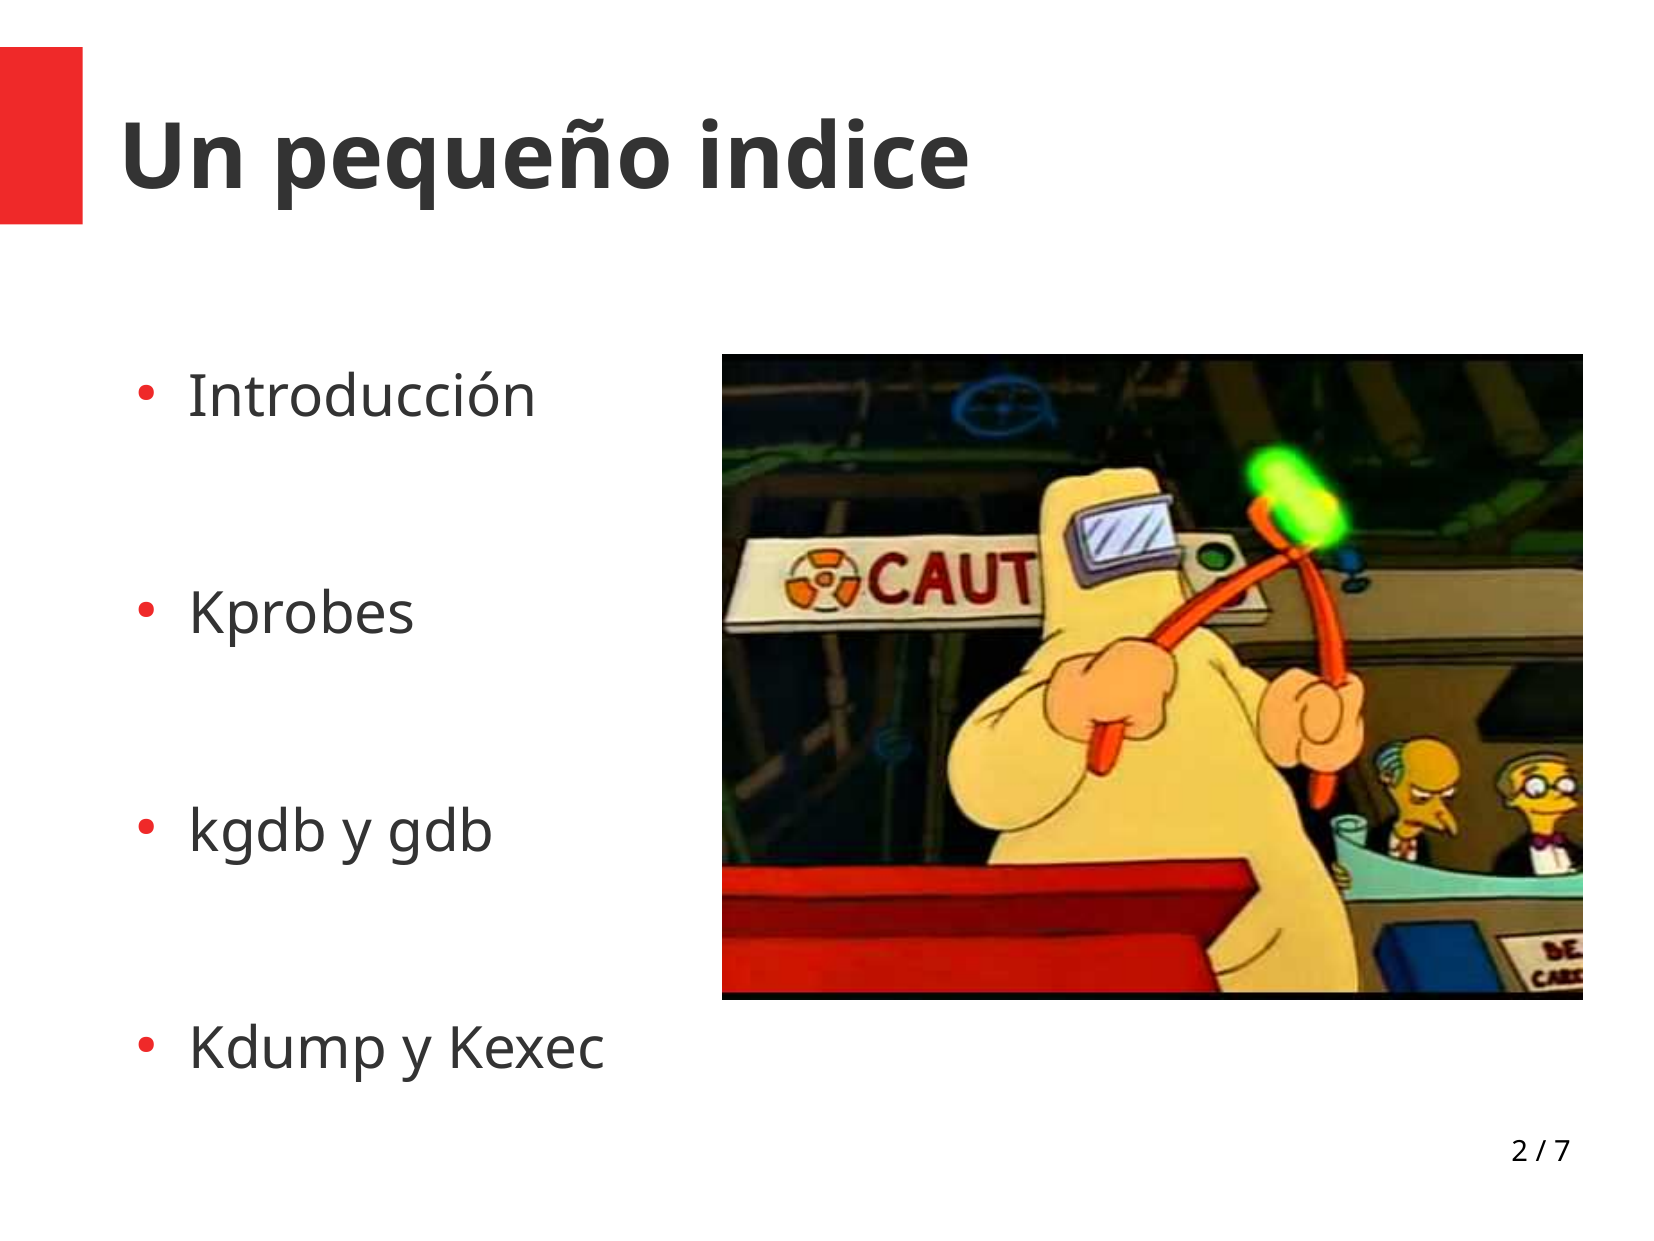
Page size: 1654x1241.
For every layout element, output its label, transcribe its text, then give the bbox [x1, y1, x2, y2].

title Un pequeño indice [118, 49, 1571, 257]
picture [722, 354, 1583, 1000]
list Introducción Kprobes kgdb y gdb Kdump y Kexec [118, 354, 1536, 1074]
